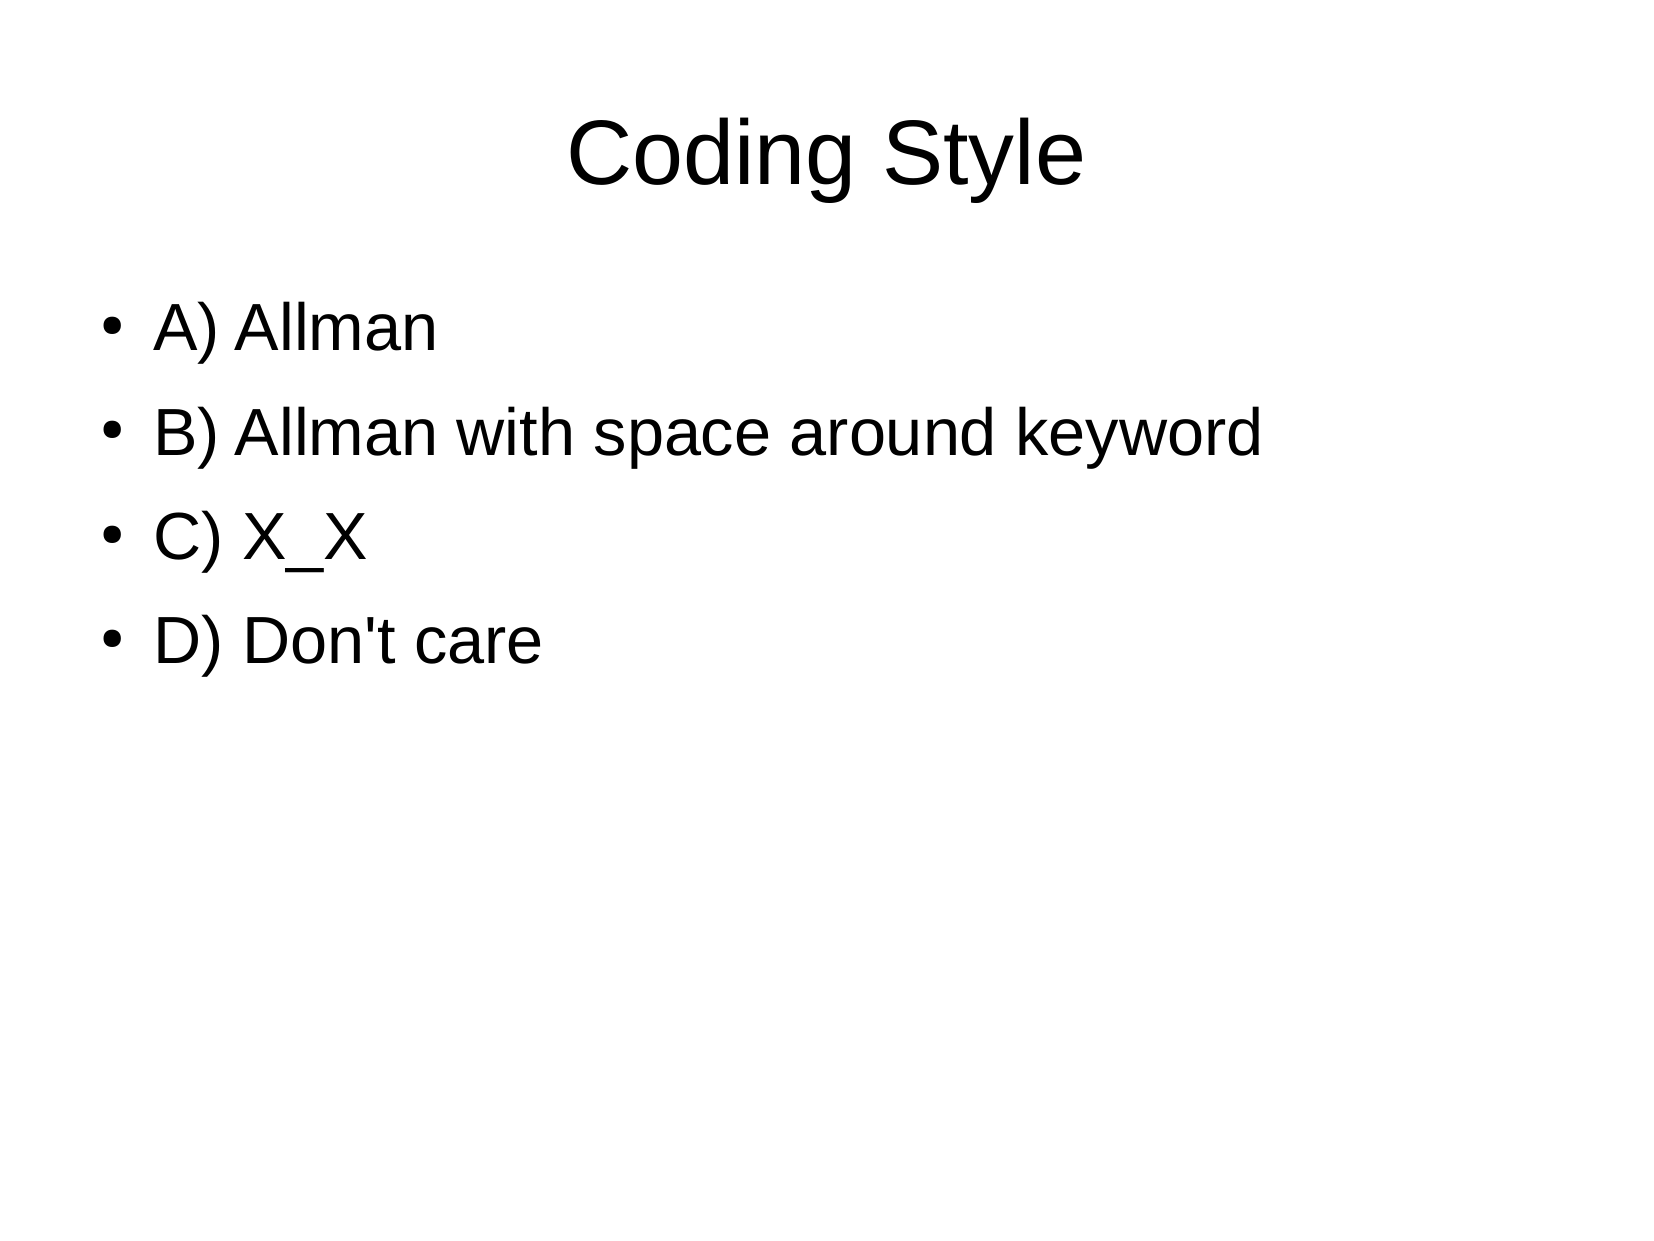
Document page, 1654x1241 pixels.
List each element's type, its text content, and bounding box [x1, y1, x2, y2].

list A) Allman B) Allman with space around keyword C) X_X D) Don't care [82, 290, 1571, 1109]
title Coding Style [82, 56, 1571, 250]
